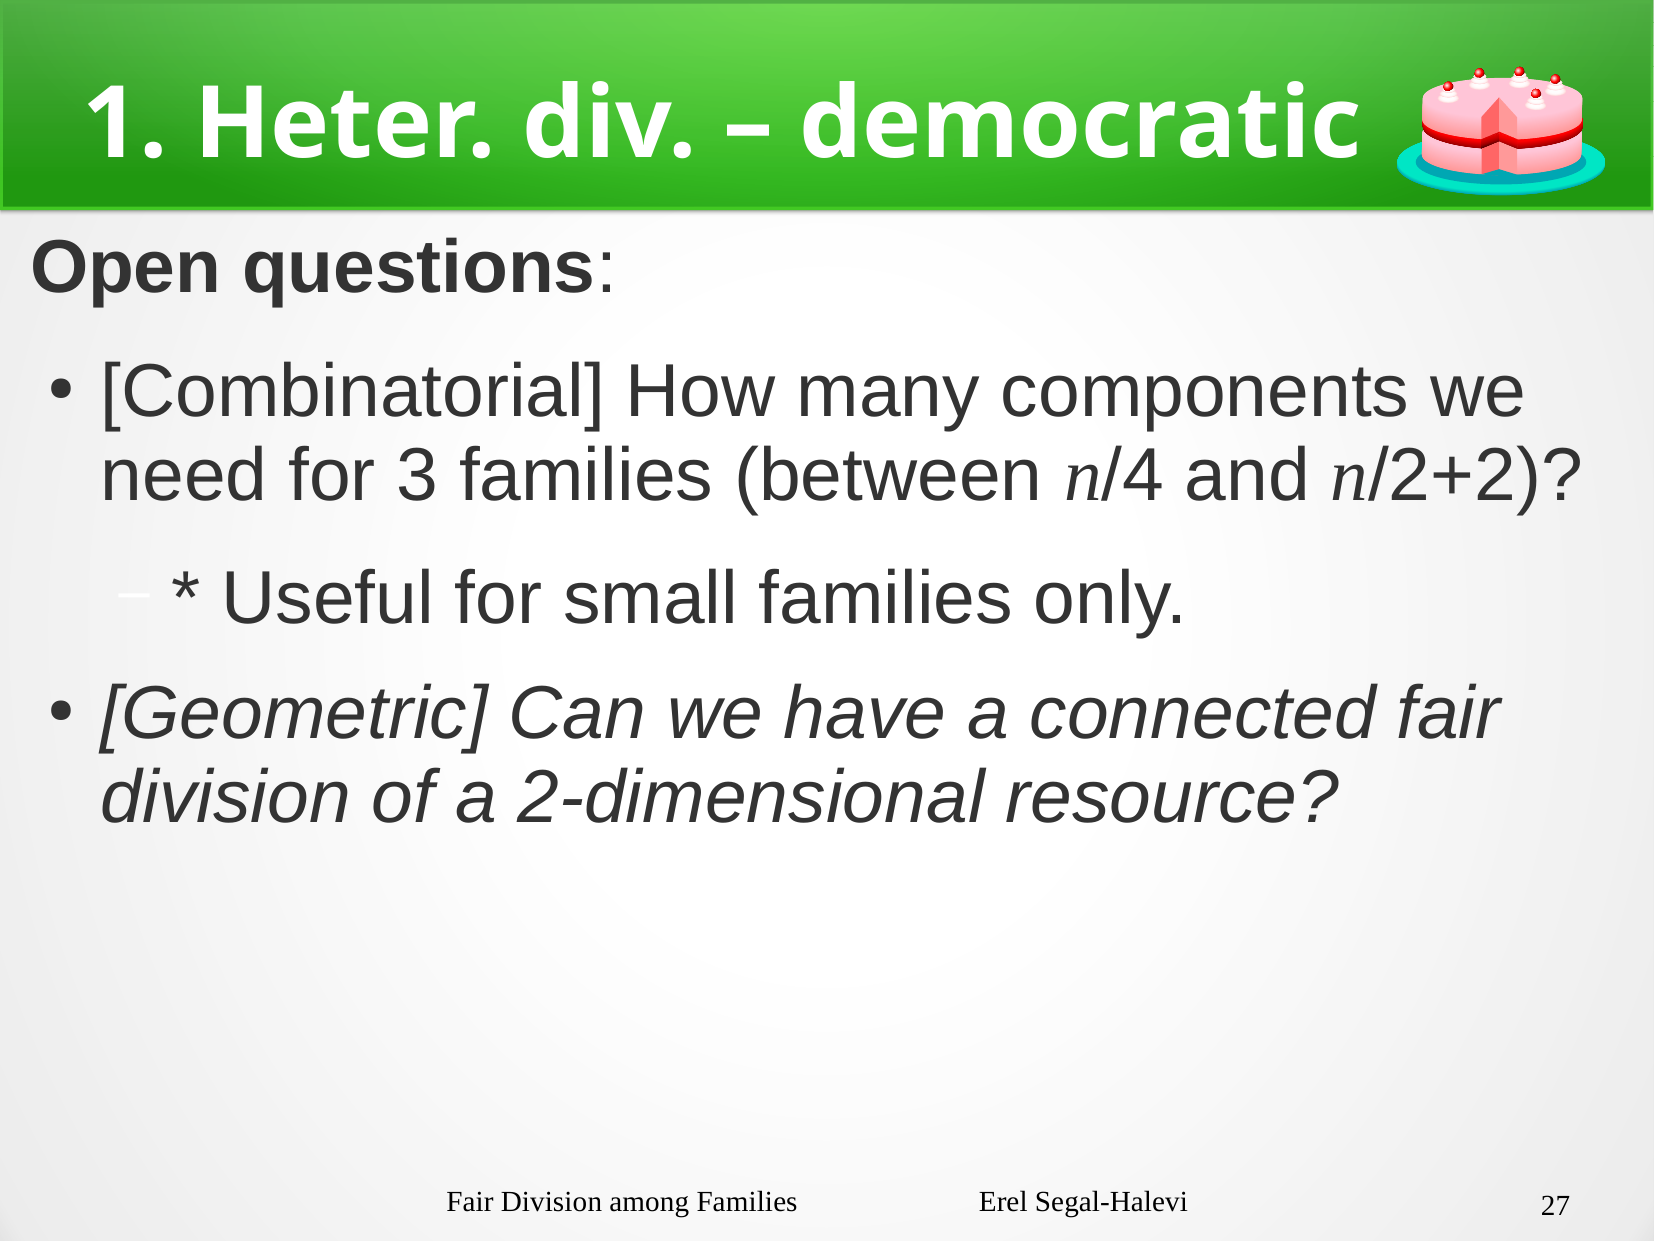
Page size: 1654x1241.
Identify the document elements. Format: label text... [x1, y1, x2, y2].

list Open questions: [Combinatorial] How many components we need for 3 families (between n/4 and n/2+2)? * Useful for small families only. [Geometric] Can we have a connected fair division of a 2-dimensional resource? [30, 225, 1636, 1186]
picture [1397, 66, 1606, 196]
title 1. Heter. div. – democratic [82, 0, 1381, 255]
